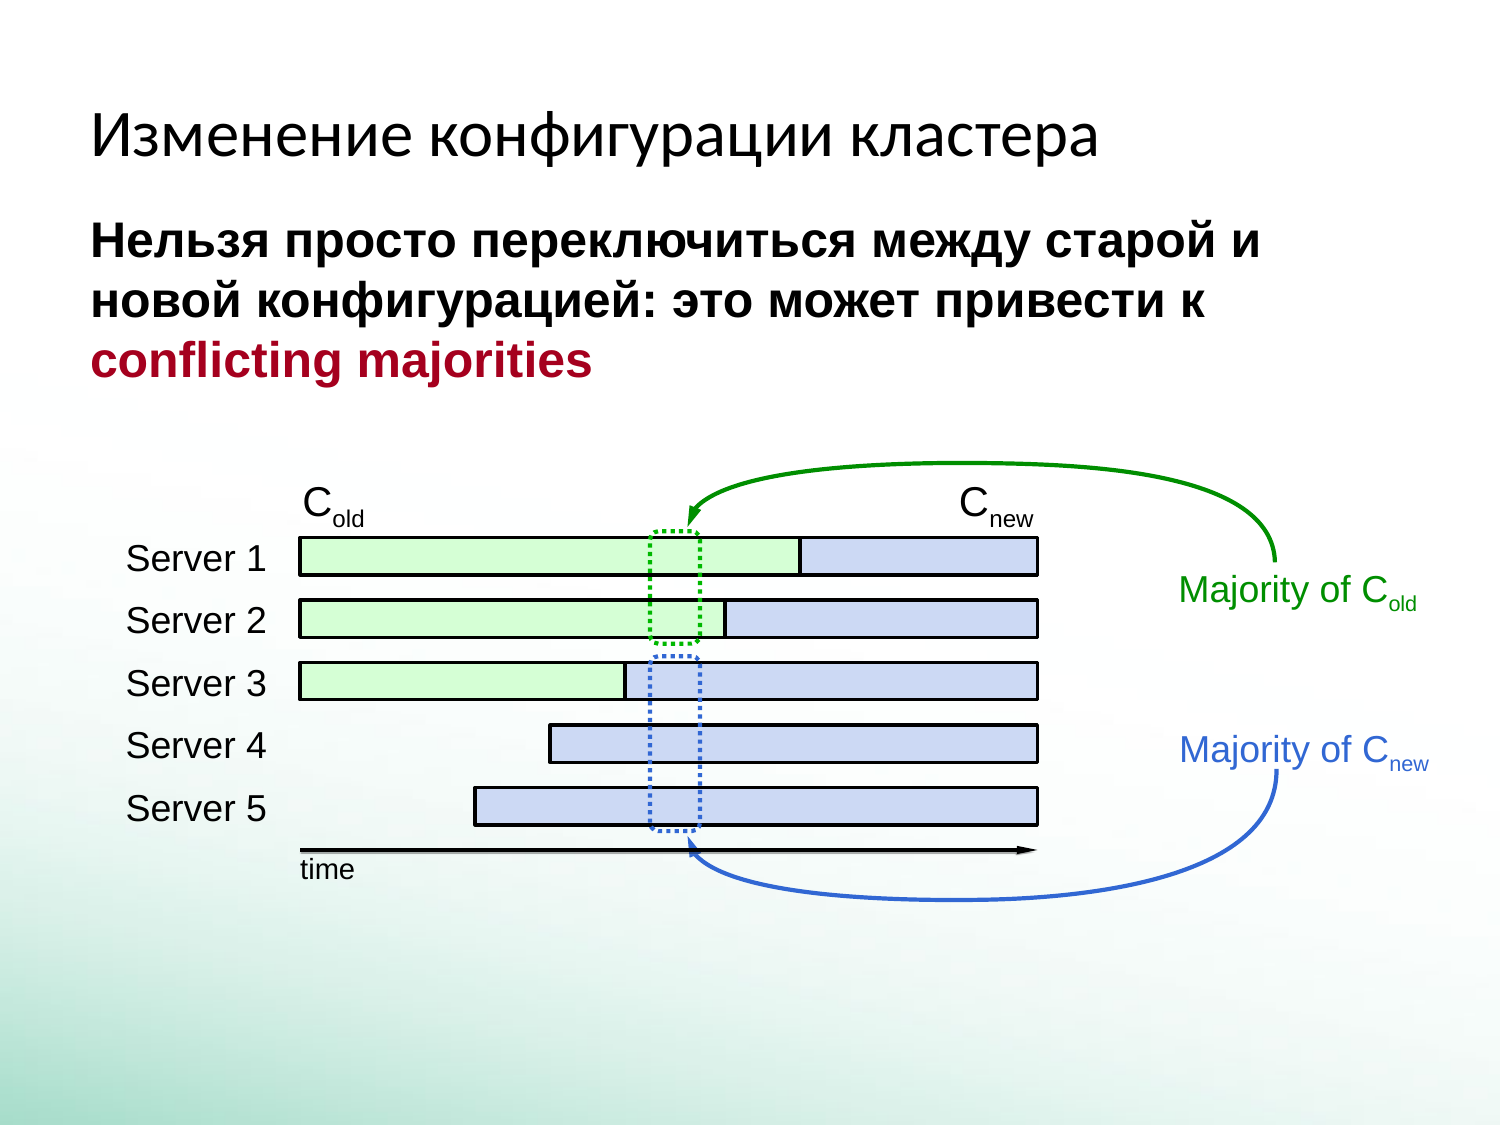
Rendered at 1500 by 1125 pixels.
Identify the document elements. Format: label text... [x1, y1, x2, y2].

text_box [299, 600, 1038, 638]
text_box Server 2 [125, 595, 268, 642]
text_box [549, 725, 1038, 763]
text_box [299, 537, 1038, 575]
text_box [474, 787, 1038, 825]
picture [0, 0, 1500, 1125]
text_box [299, 662, 1038, 700]
text_box Cold [302, 474, 366, 532]
text_box time [299, 849, 356, 885]
text_box Server 5 [125, 783, 268, 829]
list Нельзя просто переключиться между старой и новой конфигурацией: это может привести к conflicting majorities [75, 200, 1425, 1005]
text_box Server 1 [125, 533, 268, 579]
title Изменение конфигурации кластера [75, 79, 1425, 180]
text_box Majority of Cnew [1179, 724, 1430, 777]
text_box Cnew [959, 474, 1034, 532]
text_box Server 4 [125, 720, 268, 767]
text_box Server 3 [125, 658, 268, 704]
text_box Majority of Cold [1178, 564, 1418, 616]
